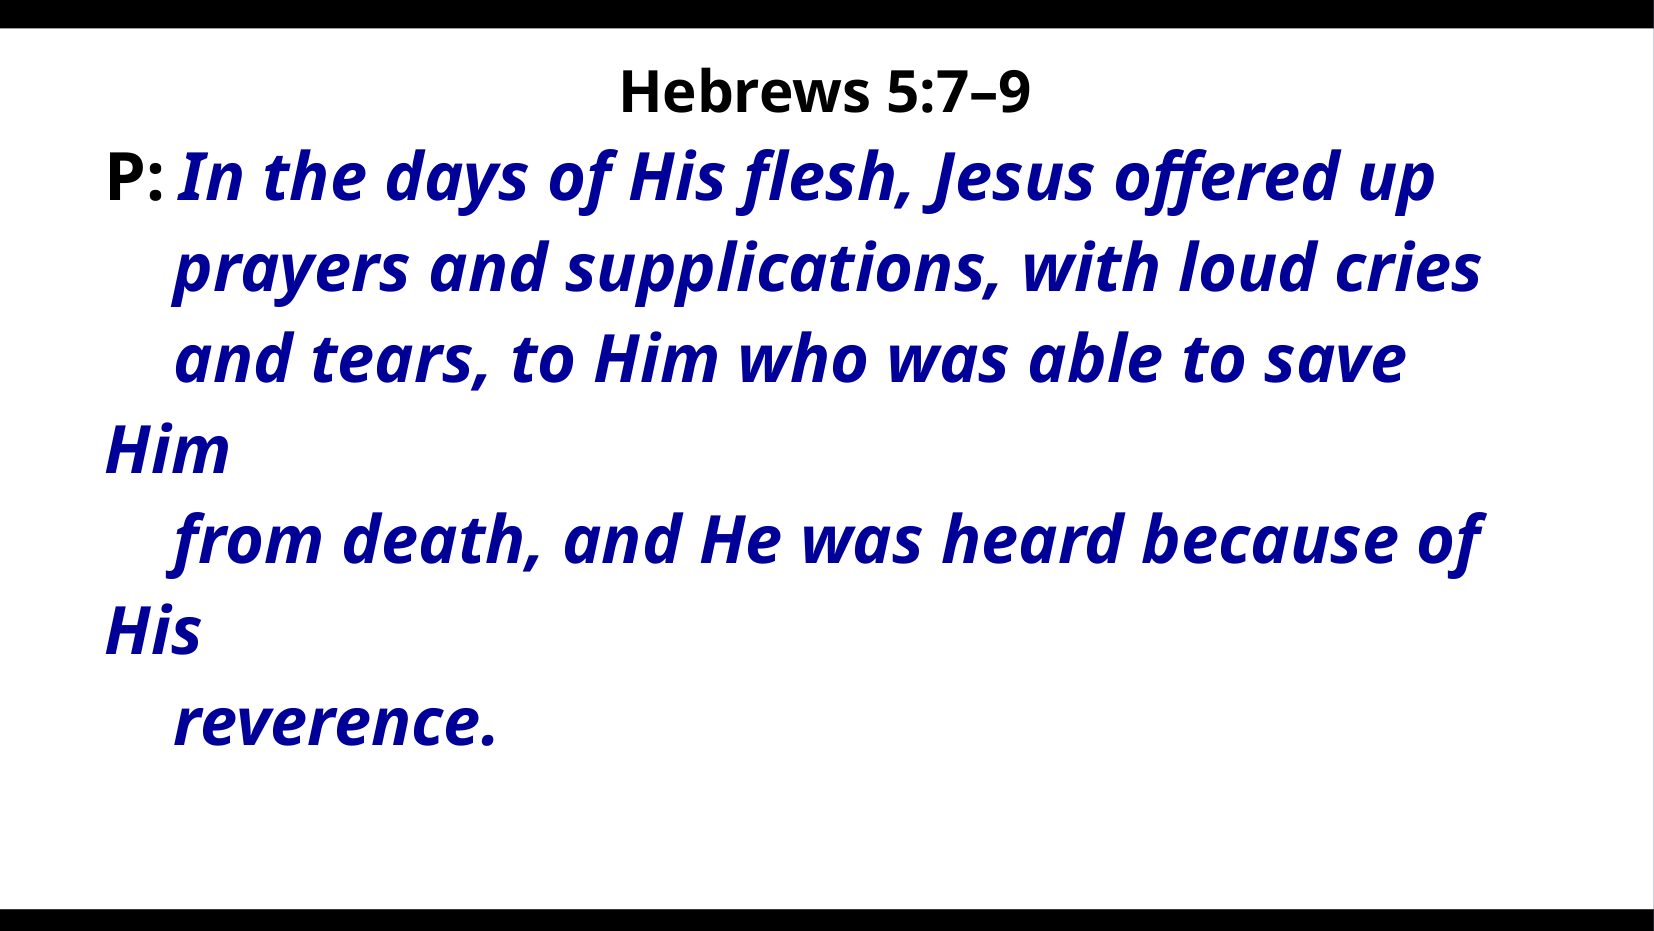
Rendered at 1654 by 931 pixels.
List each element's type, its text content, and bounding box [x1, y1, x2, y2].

picture [0, 0, 1654, 931]
text_box Hebrews 5:7–9 P: In the days of His flesh, Jesus offered up prayers and supplications, with loud cries and tears, to Him who was able to save Him from death, and He was heard because of His reverence. [90, 42, 1561, 579]
